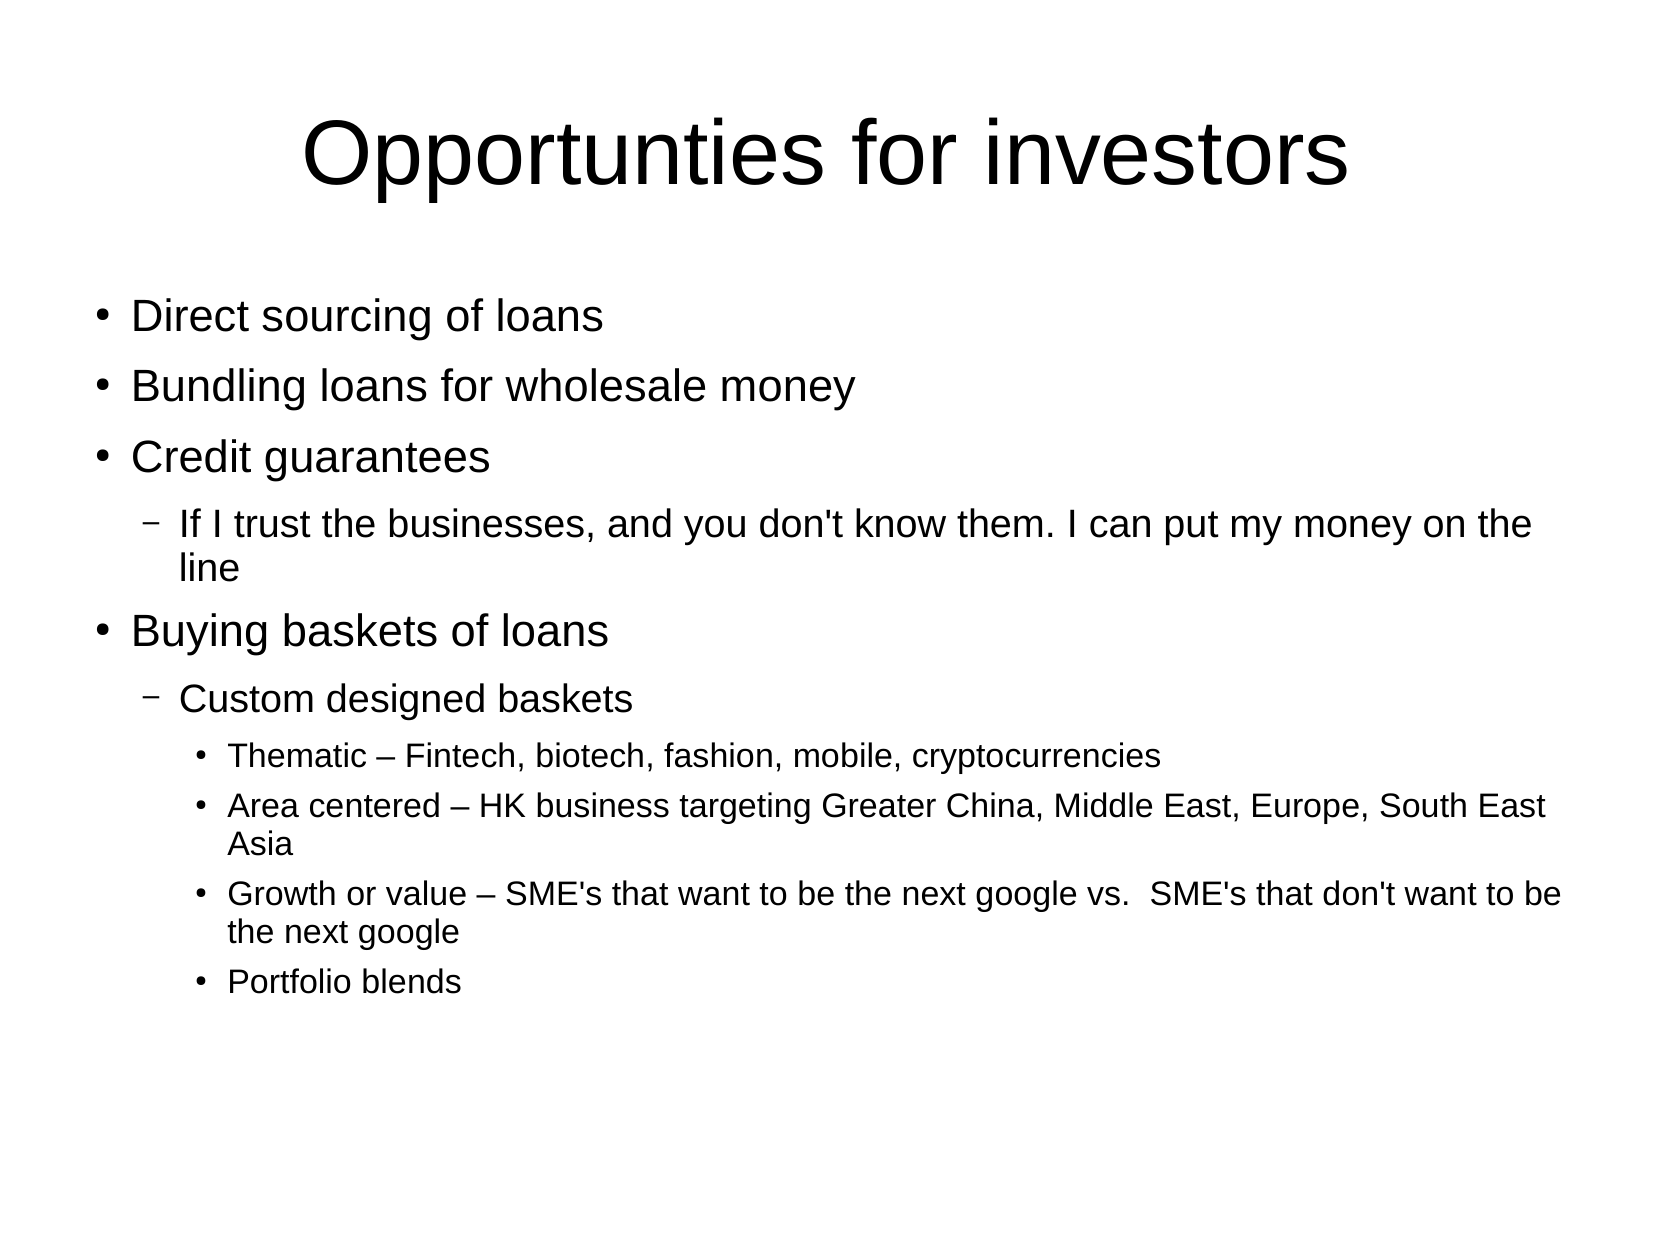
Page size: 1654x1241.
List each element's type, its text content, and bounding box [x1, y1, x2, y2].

list Direct sourcing of loans Bundling loans for wholesale money Credit guarantees If I trust the businesses, and you don't know them. I can put my money on the line Buying baskets of loans Custom designed baskets Thematic – Fintech, biotech, fashion, mobile, cryptocurrencies Area centered – HK business targeting Greater China, Middle East, Europe, South East Asia Growth or value – SME's that want to be the next google vs. SME's that don't want to be the next google Portfolio blends [82, 290, 1571, 1010]
title Opportunties for investors [82, 49, 1571, 257]
